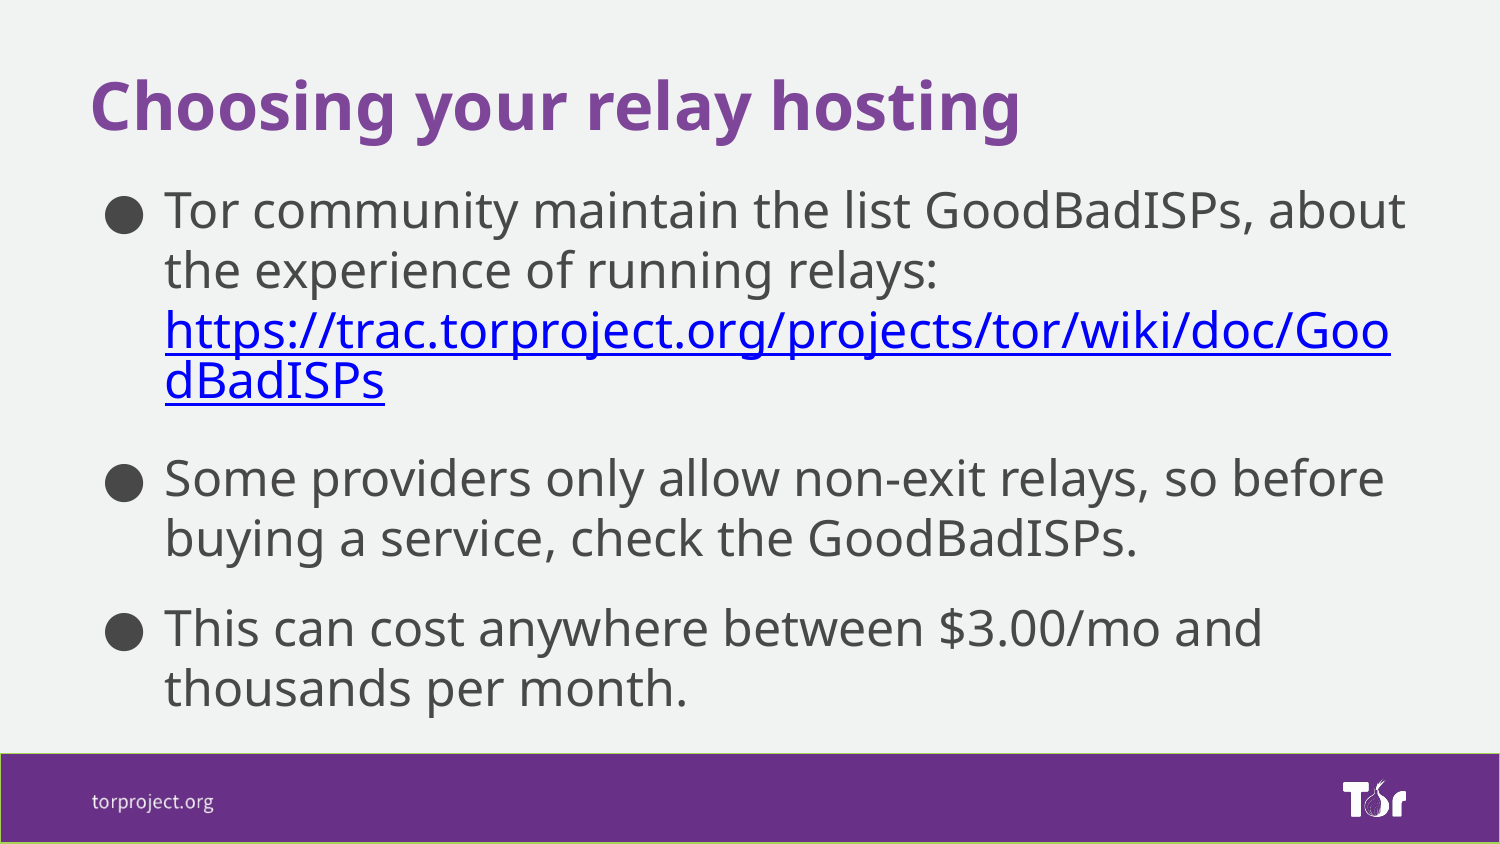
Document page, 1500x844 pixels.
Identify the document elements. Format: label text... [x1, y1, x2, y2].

picture [1343, 778, 1406, 817]
text_box Choosing your relay hosting [75, 33, 1425, 171]
picture [75, 780, 604, 821]
text_box Tor community maintain the list GoodBadISPs, about the experience of running relays: https://trac.torproject.org/projects/tor/wiki/doc/GoodBadISPs Some providers only allow non-exit relays, so before buying a service, check the GoodBadISPs. This can cost anywhere between $3.00/mo and thousands per month. [75, 171, 1425, 728]
